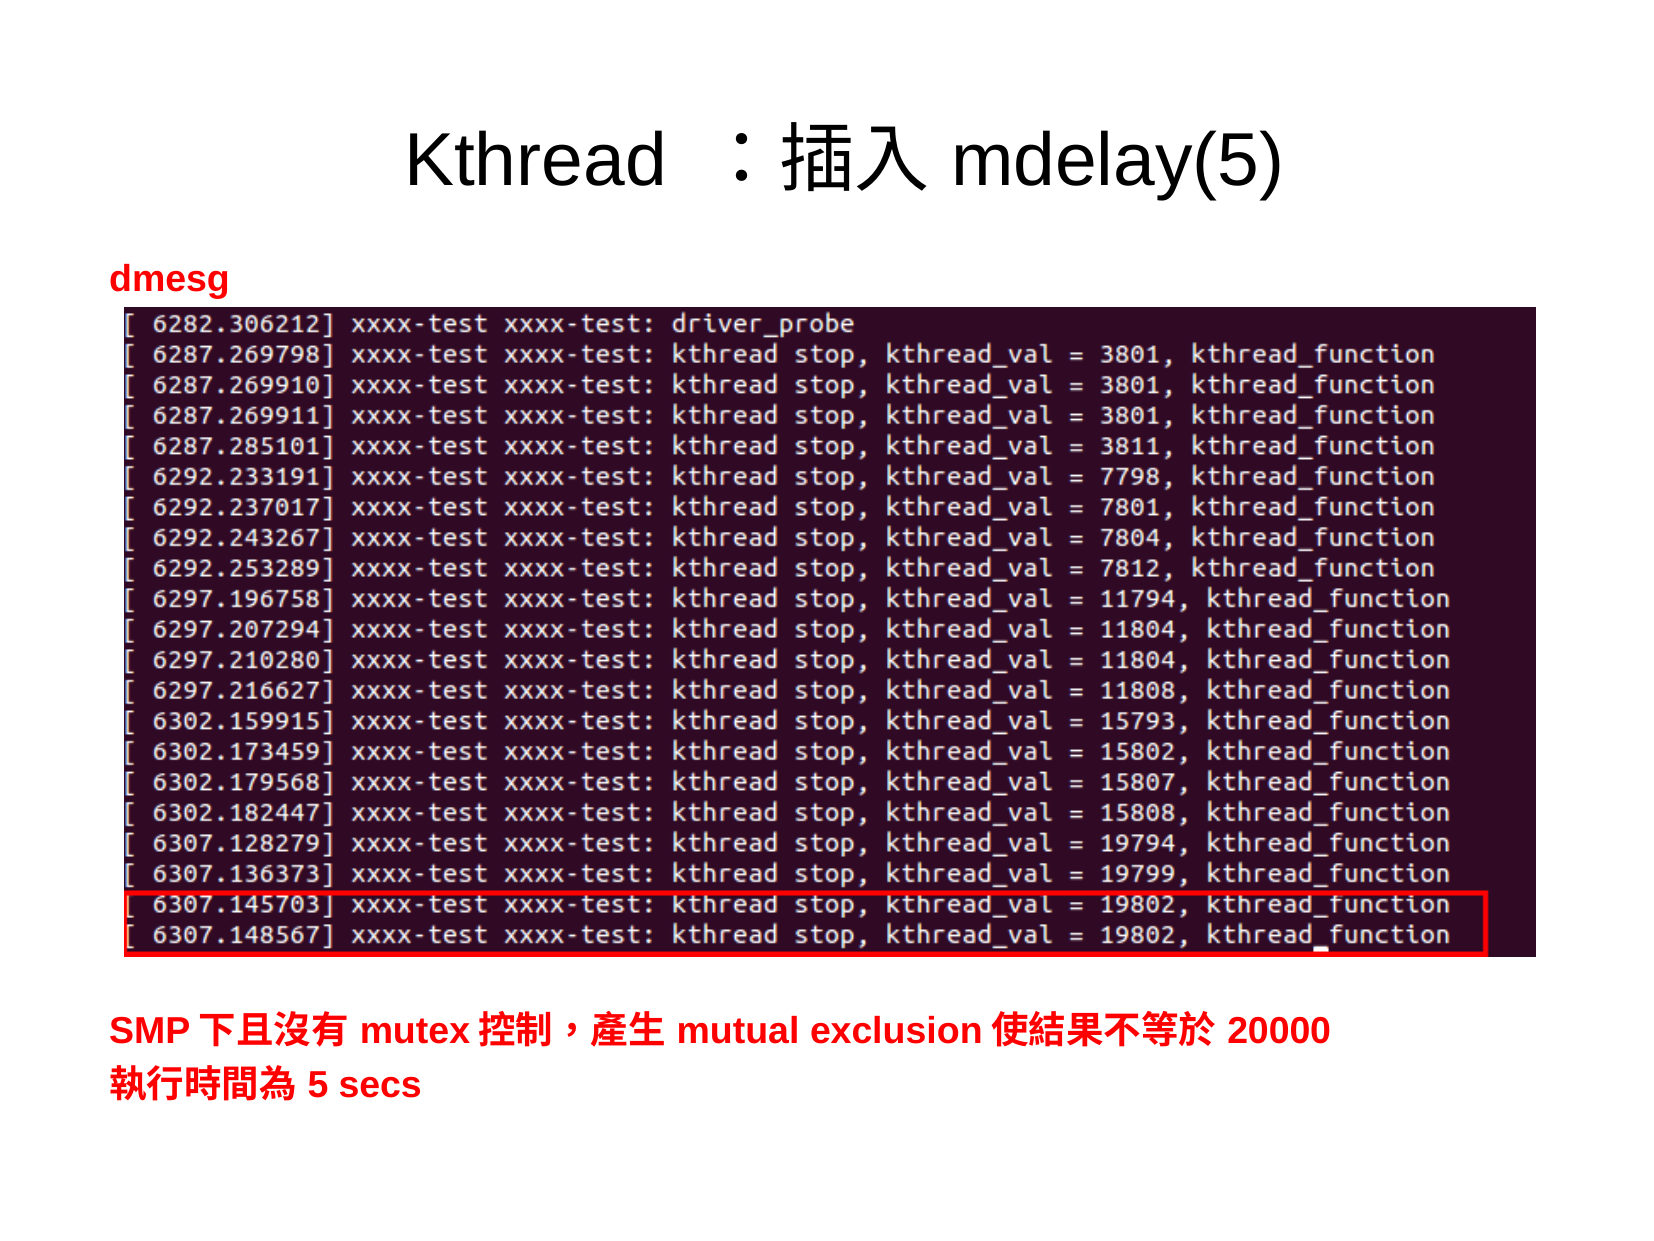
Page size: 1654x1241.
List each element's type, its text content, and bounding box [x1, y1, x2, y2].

picture [124, 307, 1536, 957]
title Kthread ：插入mdelay(5) [82, 49, 1571, 257]
text_box dmesg [94, 250, 544, 308]
text_box SMP下且沒有mutex控制，產生mutual exclusion使結果不等於20000 執行時間為5 secs [94, 992, 1501, 1106]
